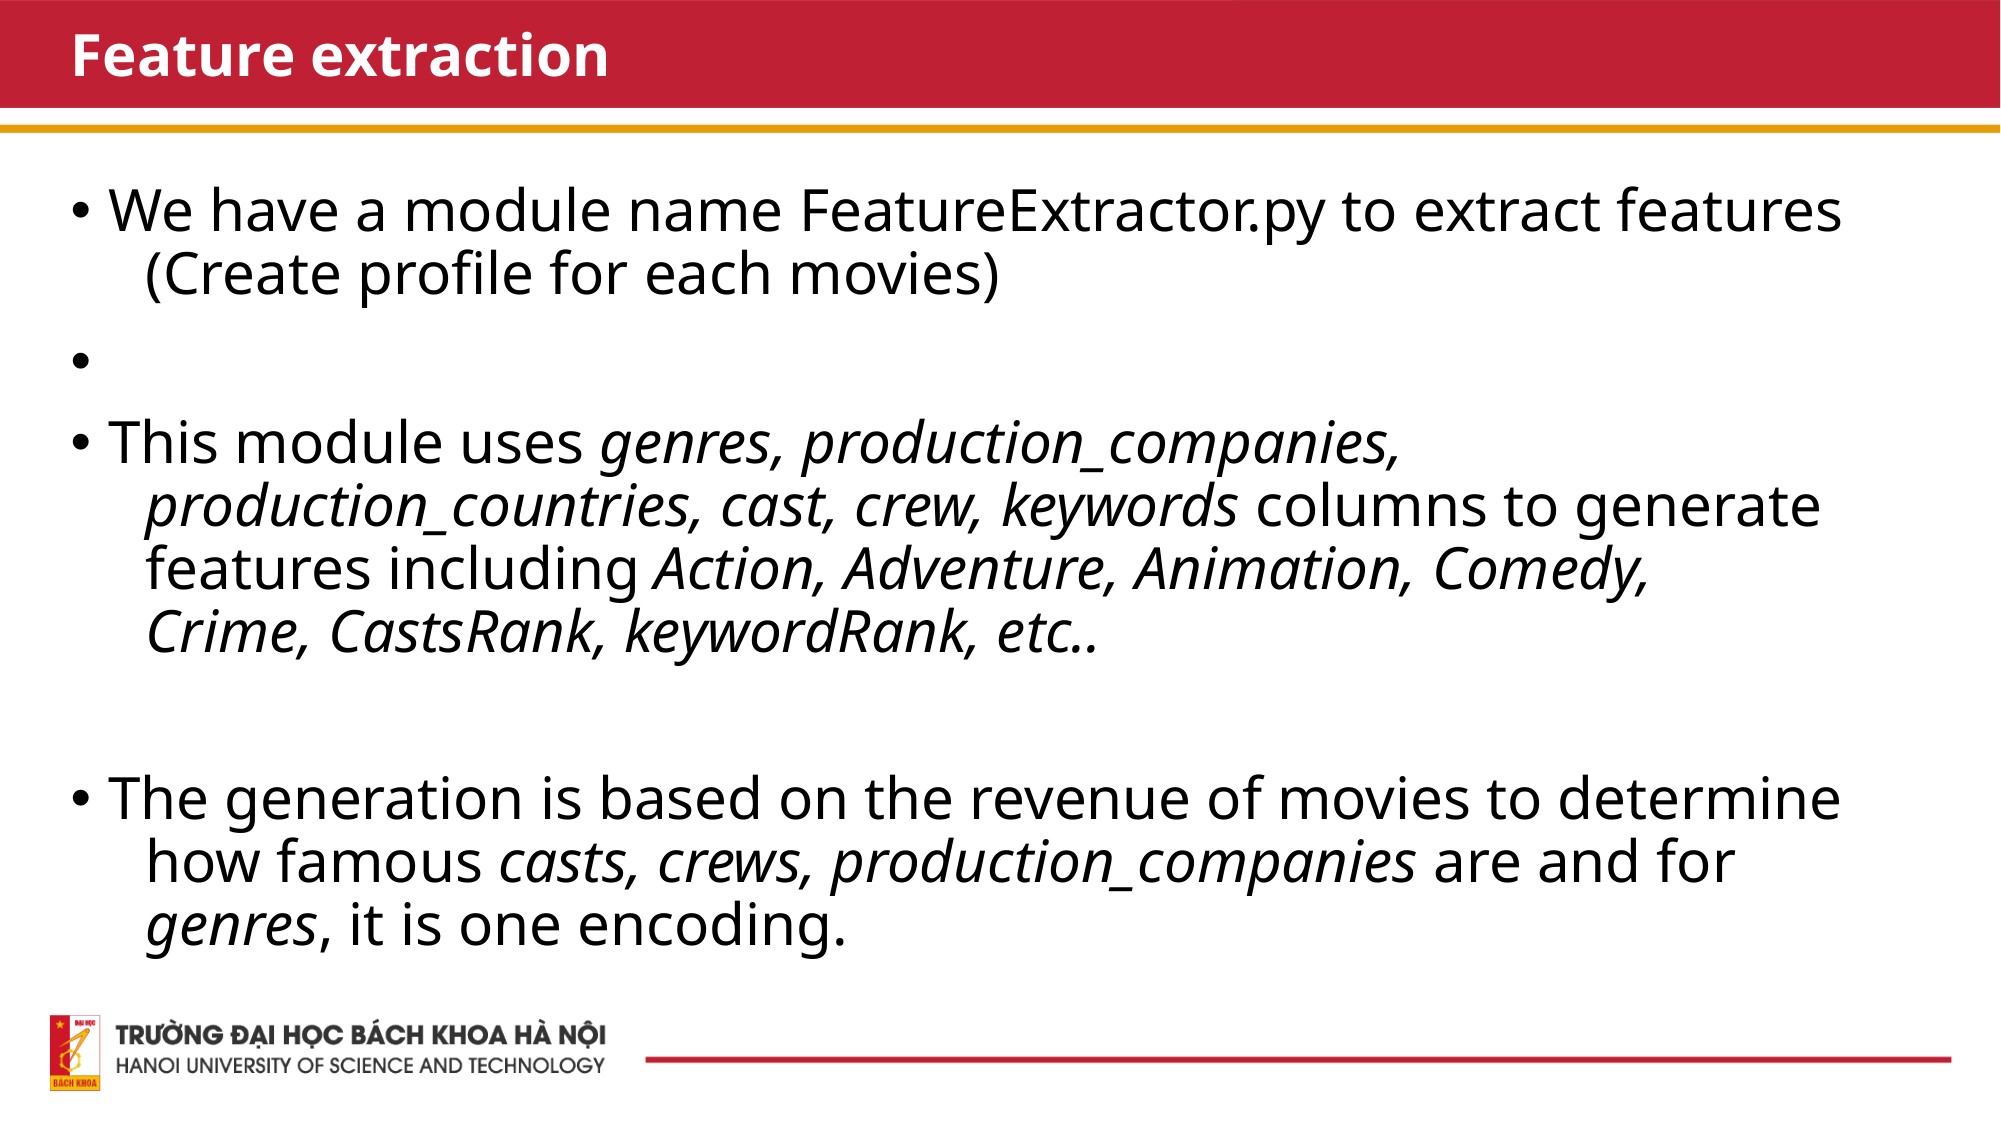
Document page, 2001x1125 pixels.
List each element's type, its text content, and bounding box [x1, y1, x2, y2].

title Feature extraction [55, 18, 1945, 91]
list We have a module name FeatureExtractor.py to extract features (Create profile for each movies) This module uses genres, production_companies, production_countries, cast, crew, keywords columns to generate features including Action, Adventure, Animation, Comedy, Crime, CastsRank, keywordRank, etc.. The generation is based on the revenue of movies to determine how famous casts, crews, production_companies are and for genres, it is one encoding. [55, 173, 1945, 979]
